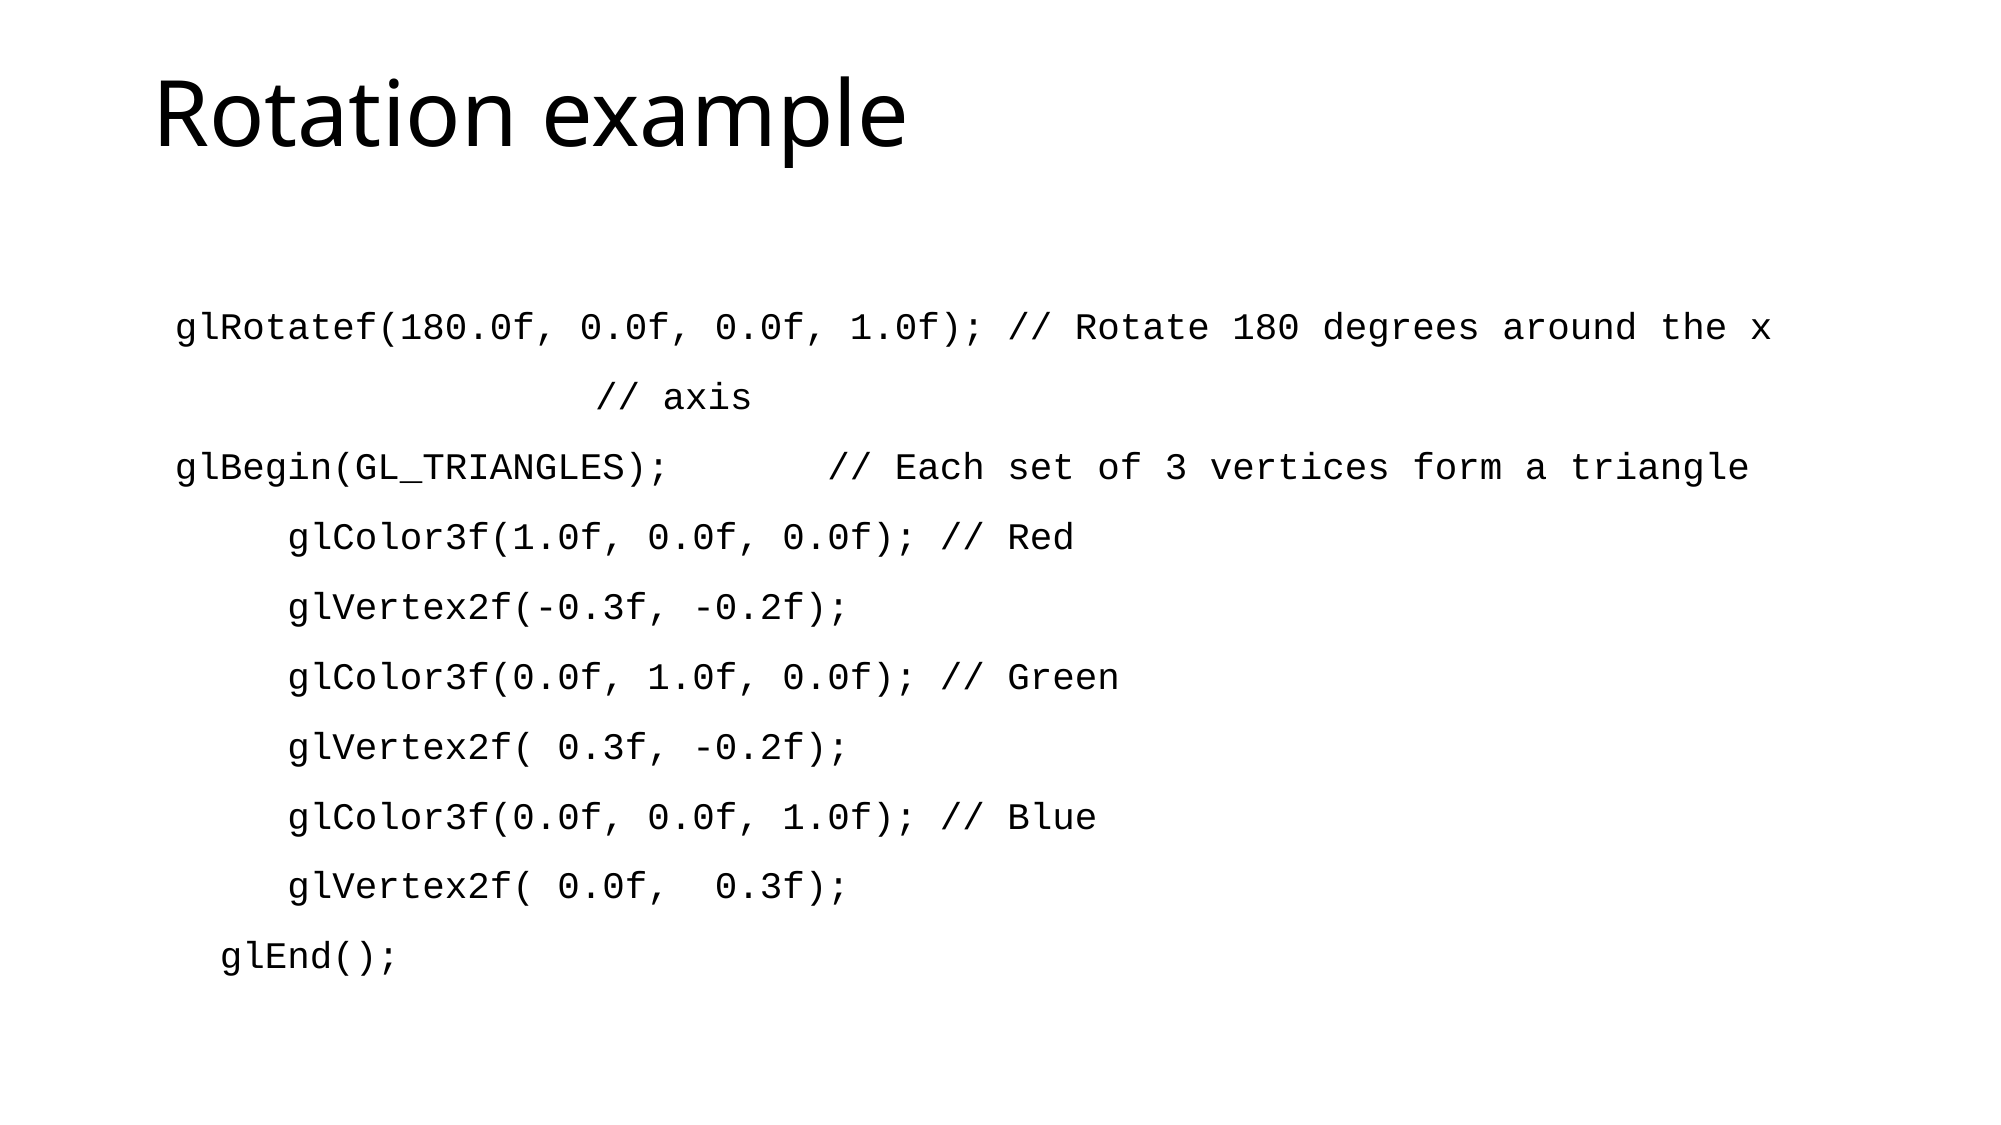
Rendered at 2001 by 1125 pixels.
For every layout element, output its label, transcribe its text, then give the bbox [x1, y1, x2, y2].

title Rotation example [137, 59, 1863, 278]
list glRotatef(180.0f, 0.0f, 0.0f, 1.0f); // Rotate 180 degrees around the x // axis glBegin(GL_TRIANGLES); // Each set of 3 vertices form a triangle glColor3f(1.0f, 0.0f, 0.0f); // Red glVertex2f(-0.3f, -0.2f); glColor3f(0.0f, 1.0f, 0.0f); // Green glVertex2f( 0.3f, -0.2f); glColor3f(0.0f, 0.0f, 1.0f); // Blue glVertex2f( 0.0f, 0.3f); glEnd(); [137, 299, 1863, 1014]
